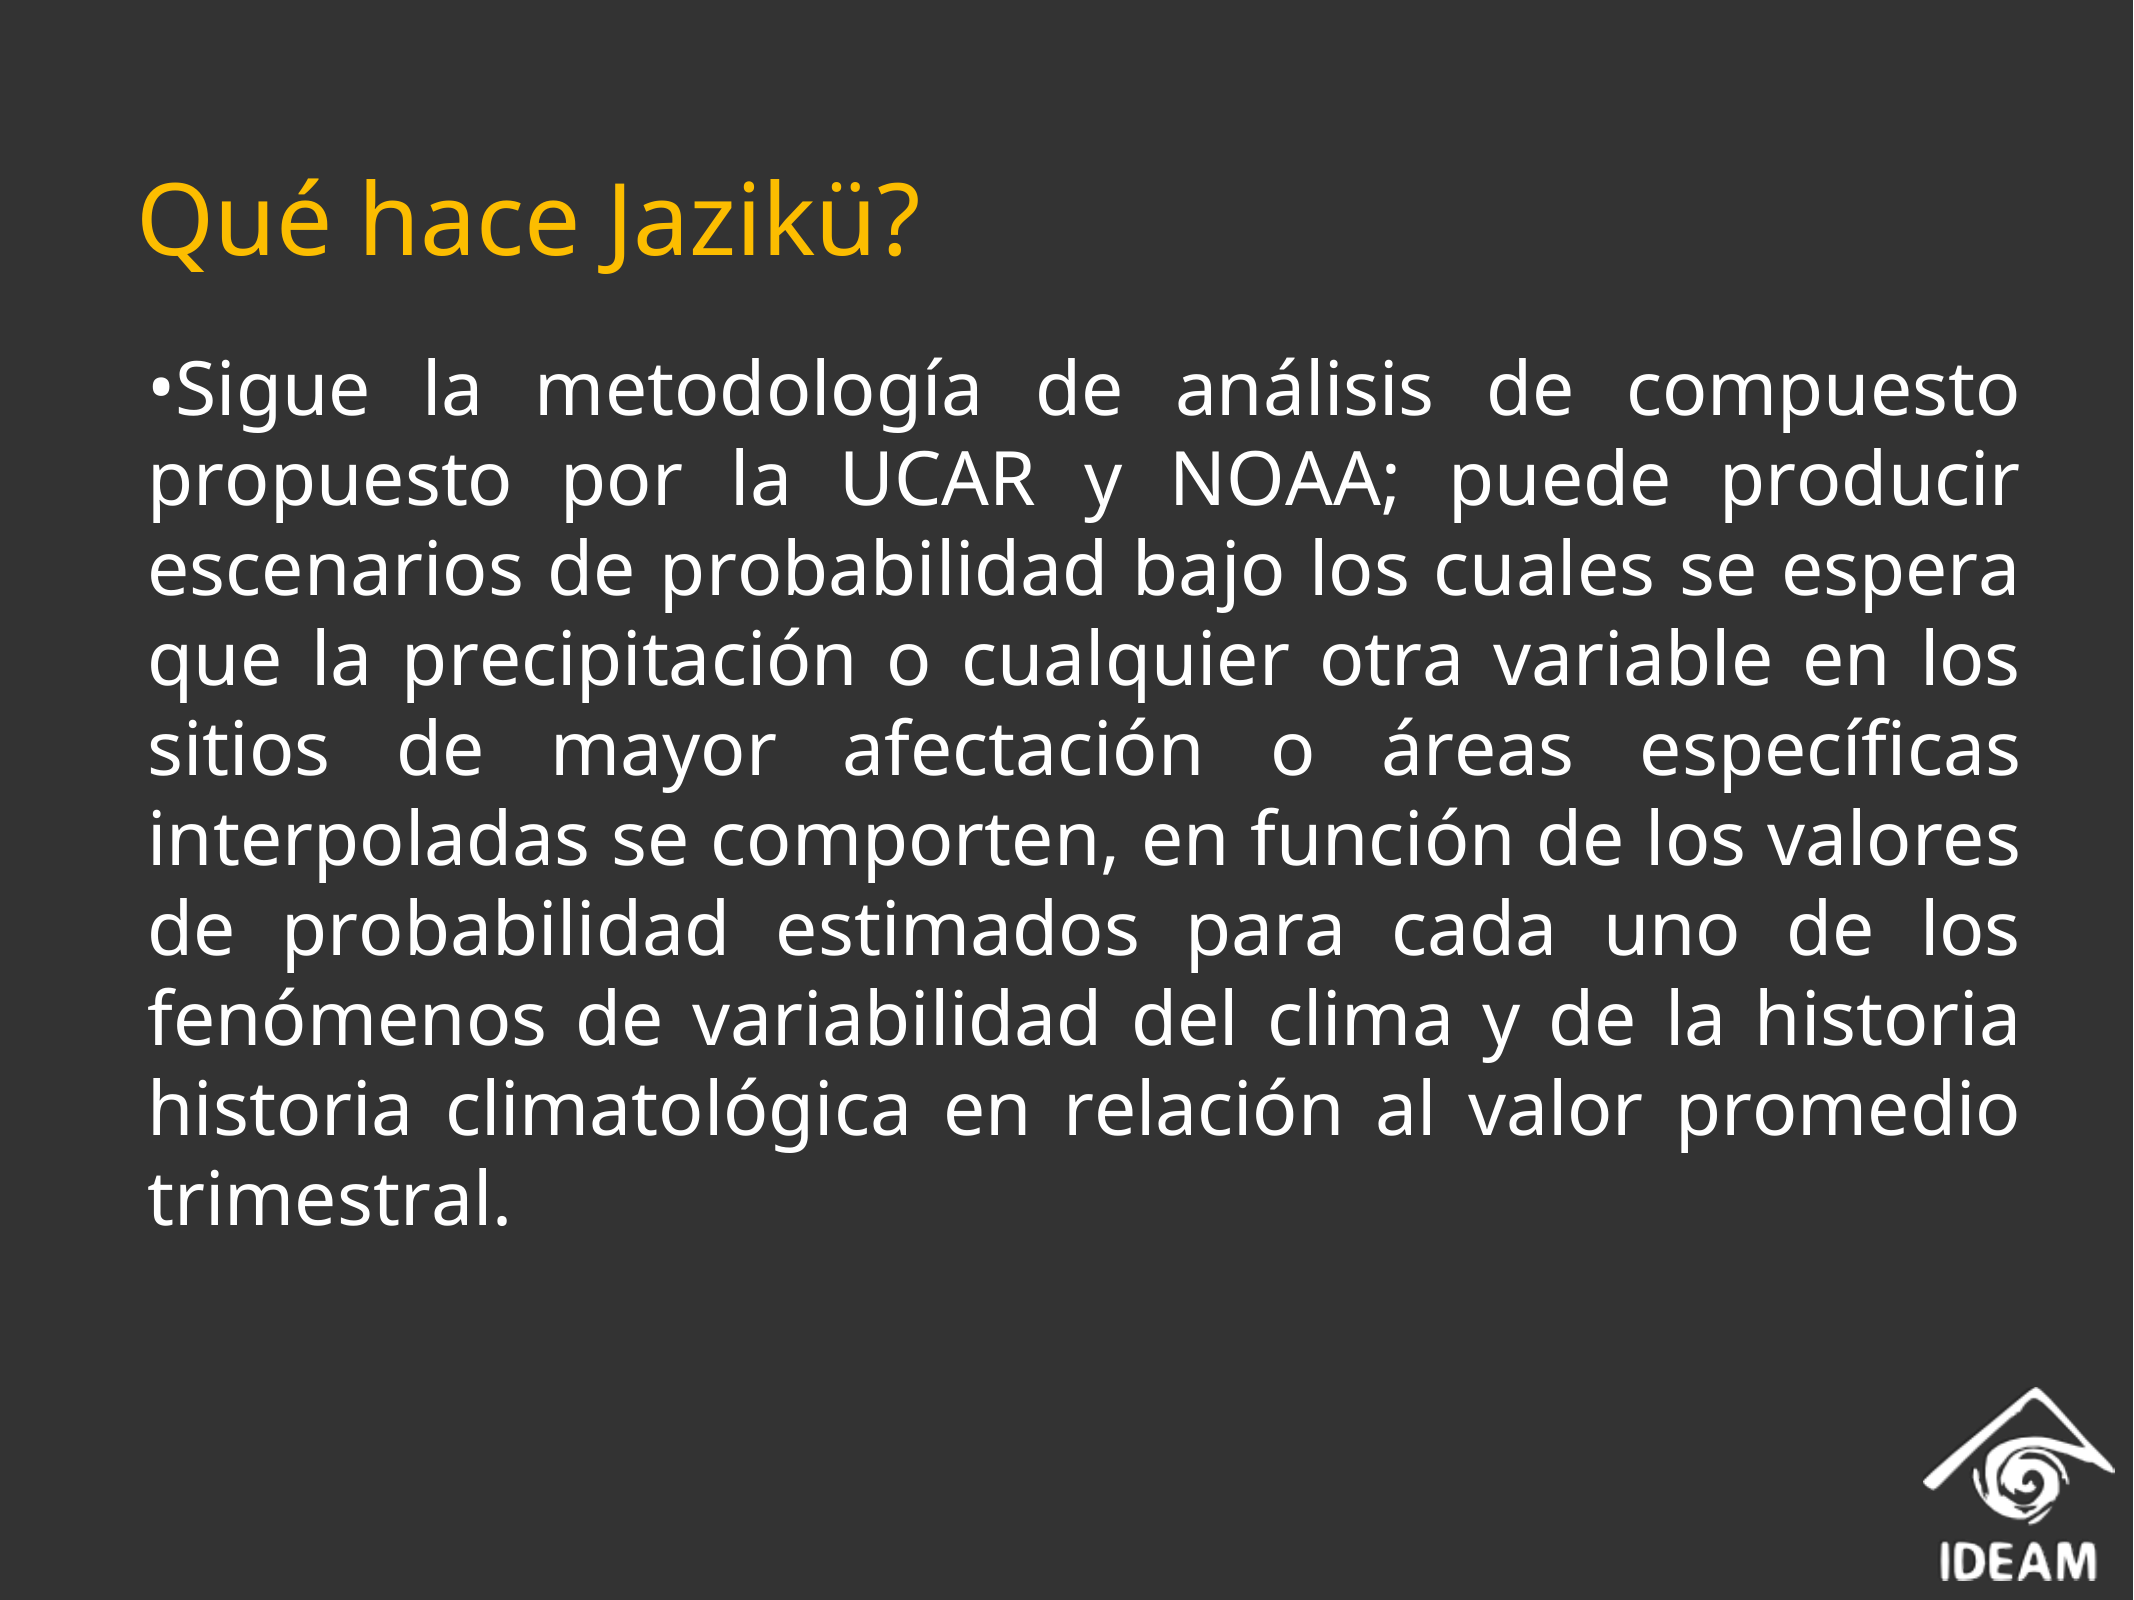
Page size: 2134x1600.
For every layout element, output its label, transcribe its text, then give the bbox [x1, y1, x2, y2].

picture [1923, 1387, 2115, 1581]
text_box Sigue la metodología de análisis de compuesto propuesto por la UCAR y NOAA; puede producir escenarios de probabilidad bajo los cuales se espera que la precipitación o cualquier otra variable en los sitios de mayor afectación o áreas específicas interpoladas se comporten, en función de los valores de probabilidad estimados para cada uno de los fenómenos de variabilidad del clima y de la historia historia climatológica en relación al valor promedio trimestral. [147, 413, 2023, 1270]
text_box Qué hace Jazikü? [136, 147, 1914, 284]
